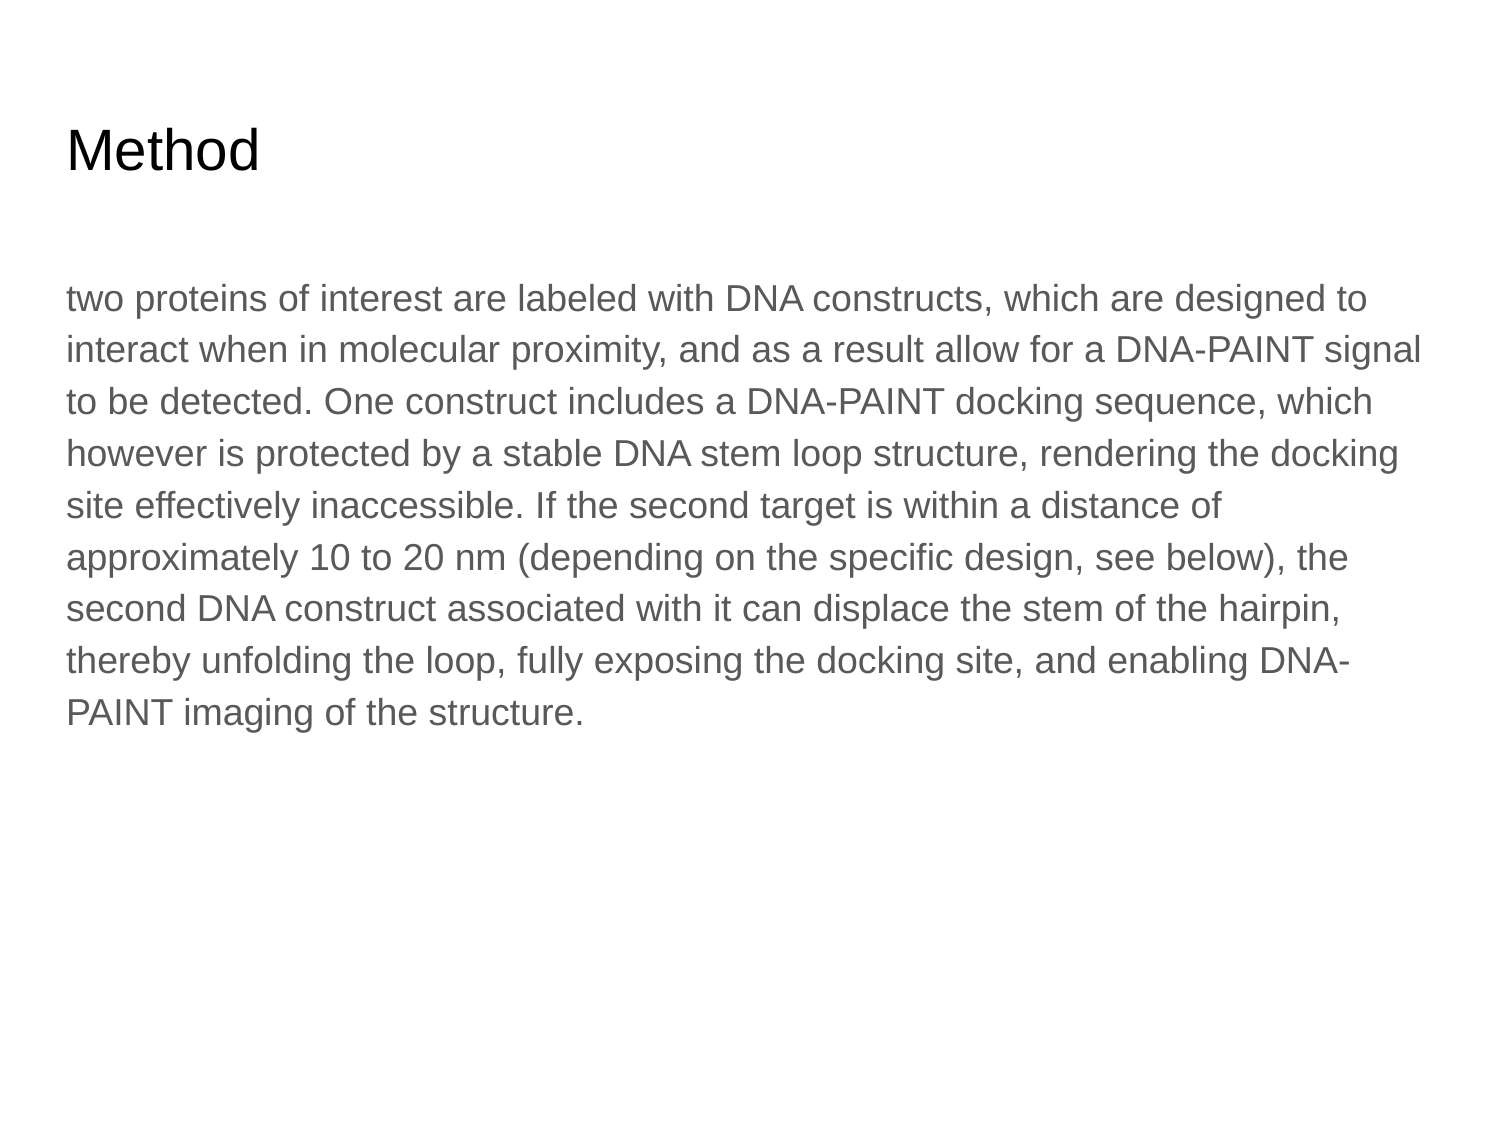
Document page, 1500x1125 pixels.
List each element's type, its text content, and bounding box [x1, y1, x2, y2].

title Method [51, 97, 1449, 223]
list two proteins of interest are labeled with DNA constructs, which are designed to interact when in molecular proximity, and as a result allow for a DNA-PAINT signal to be detected. One construct includes a DNA-PAINT docking sequence, which however is protected by a stable DNA stem loop structure, rendering the docking site effectively inaccessible. If the second target is within a distance of approximately 10 to 20 nm (depending on the specific design, see below), the second DNA construct associated with it can displace the stem of the hairpin, thereby unfolding the loop, fully exposing the docking site, and enabling DNA-PAINT imaging of the structure. [51, 252, 1449, 1000]
